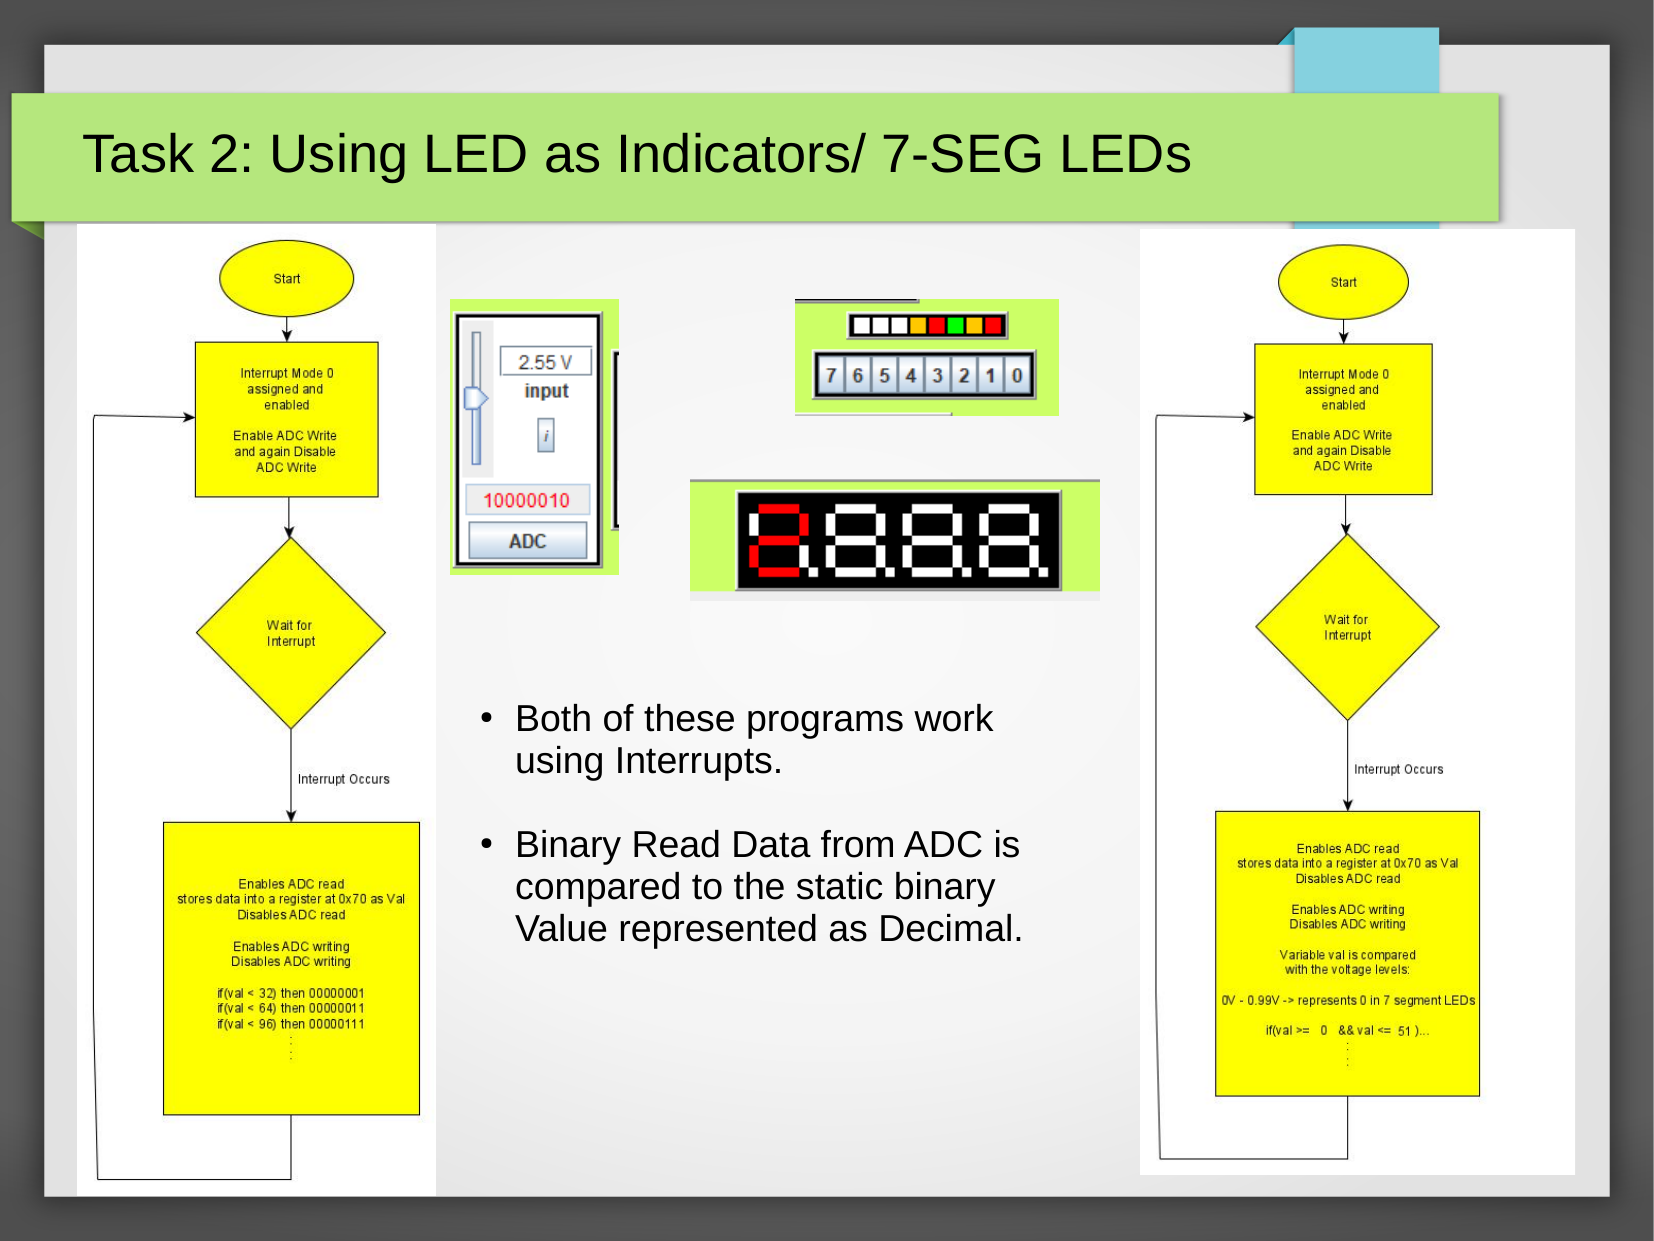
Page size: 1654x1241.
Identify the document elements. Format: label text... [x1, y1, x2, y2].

picture [0, 0, 1654, 1241]
title Task 2: Using LED as Indicators/ 7-SEG LEDs [82, 94, 1264, 213]
text_box Both of these programs work using Interrupts. Binary Read Data from ADC is compared to the static binary Value represented as Decimal. [465, 690, 1081, 957]
